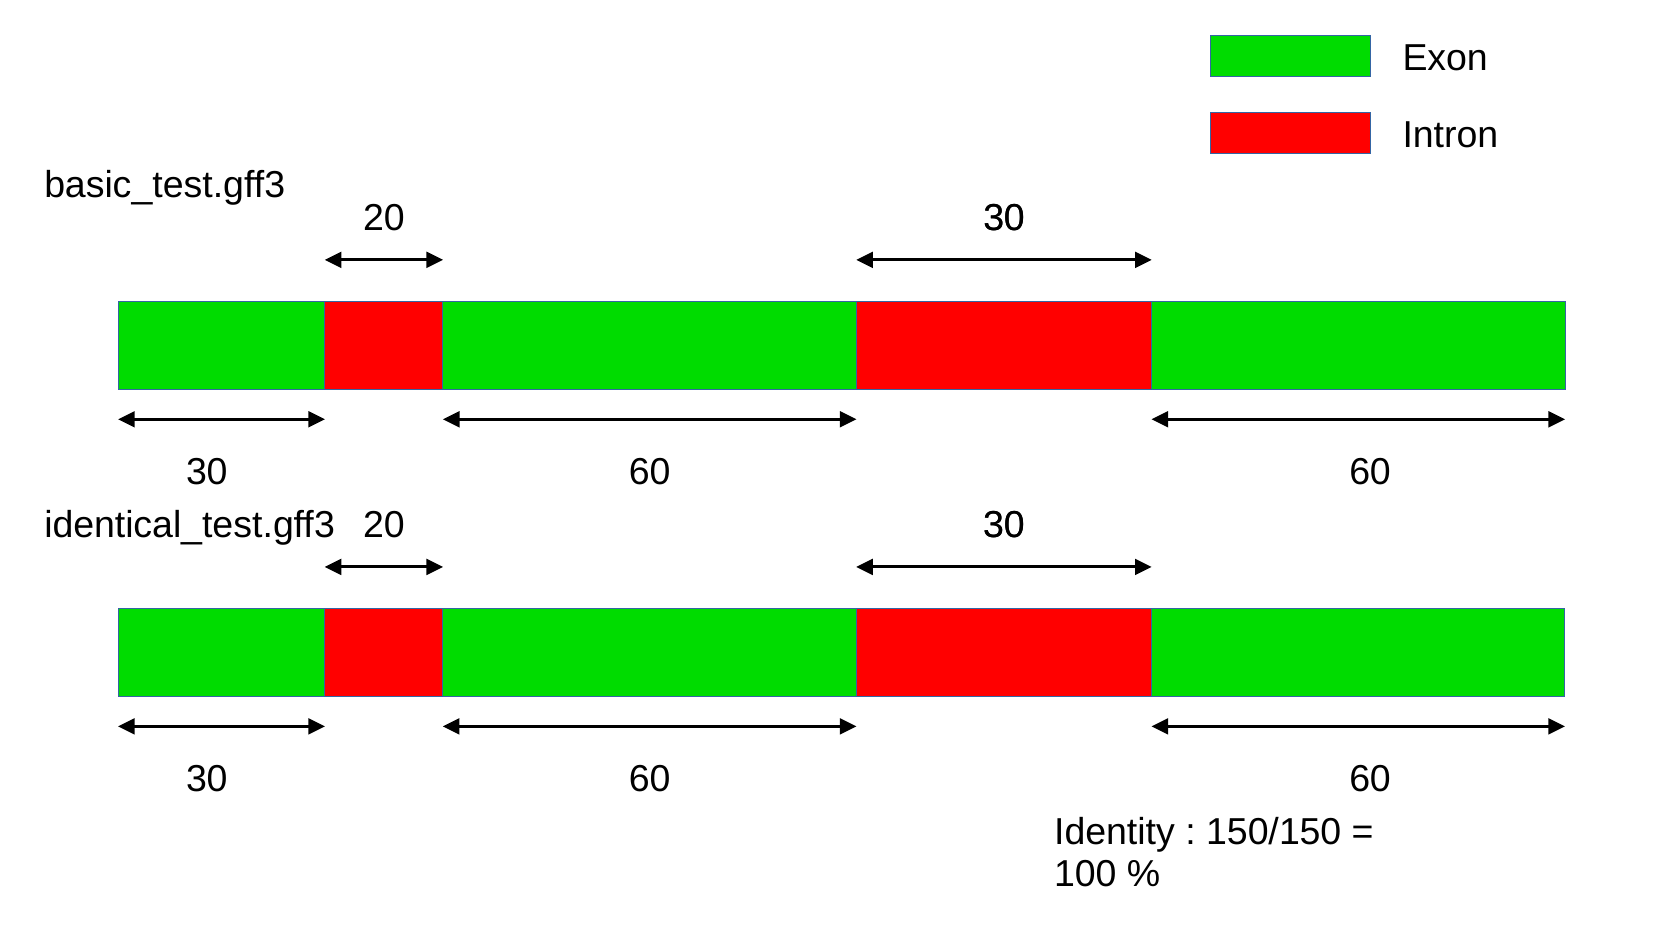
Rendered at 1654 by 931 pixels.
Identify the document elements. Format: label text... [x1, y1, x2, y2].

text_box [118, 301, 1566, 390]
text_box 20 [295, 496, 473, 553]
text_box 30 [118, 750, 296, 807]
text_box 30 [118, 442, 296, 500]
text_box Identity : 150/150 = 100 % [1039, 803, 1394, 902]
text_box identical_test.gff3 [29, 496, 295, 553]
text_box Intron [1387, 106, 1536, 164]
text_box Exon [1387, 29, 1536, 87]
text_box [1210, 35, 1371, 77]
text_box 20 [295, 188, 473, 246]
text_box 60 [561, 442, 739, 500]
text_box 60 [1281, 750, 1459, 807]
text_box 30 [915, 188, 1093, 246]
text_box basic_test.gff3 [29, 155, 473, 213]
text_box 30 [915, 496, 1093, 553]
text_box [1210, 112, 1371, 154]
text_box 60 [561, 750, 739, 807]
text_box 60 [1281, 442, 1459, 500]
text_box [118, 608, 1565, 697]
